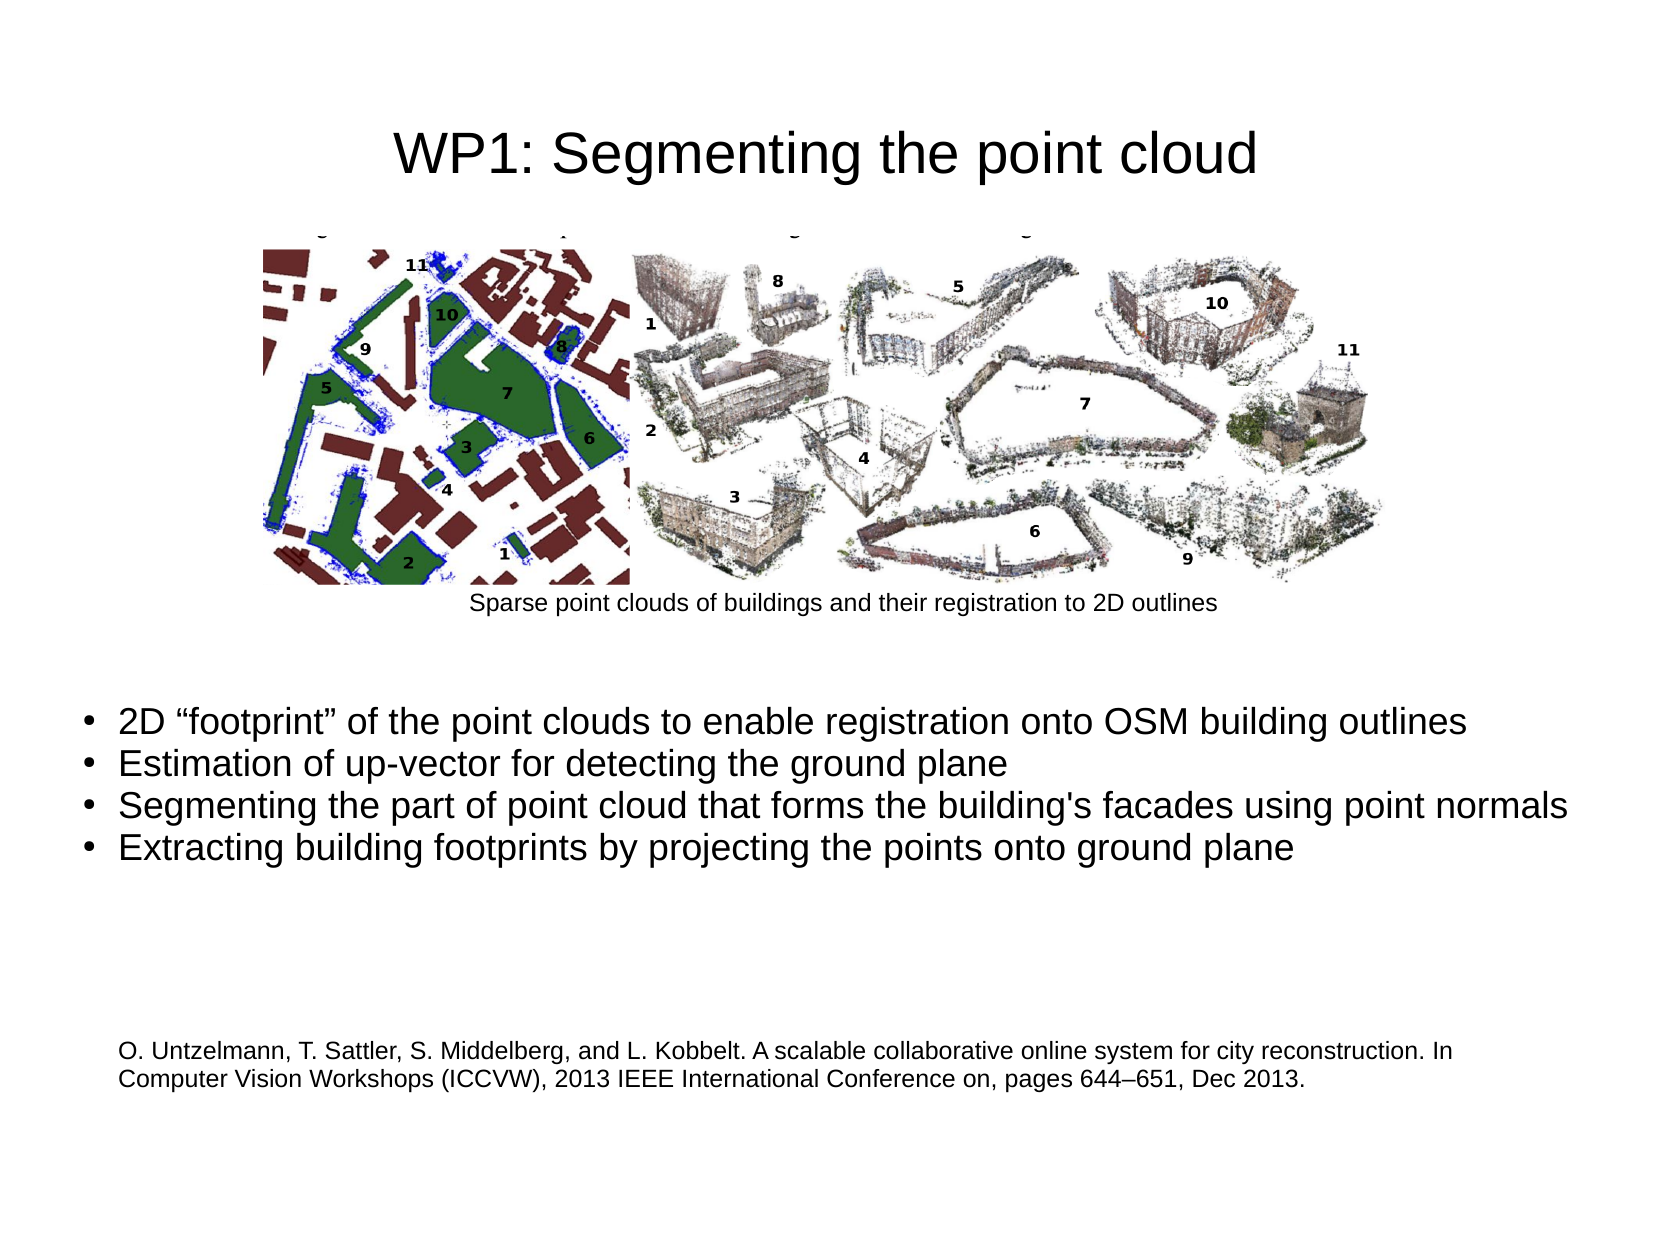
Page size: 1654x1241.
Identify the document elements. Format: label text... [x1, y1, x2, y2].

title WP1: Segmenting the point cloud [82, 49, 1571, 257]
picture [248, 236, 1394, 591]
subtitle Sparse point clouds of buildings and their registration to 2D outlines 2D “footprint” of the point clouds to enable registration onto OSM building outlines Estimation of up-vector for detecting the ground plane Segmenting the part of point cloud that forms the building's facades using point normals Extracting building footprints by projecting the points onto ground plane O. Untzelmann, T. Sattler, S. Middelberg, and L. Kobbelt. A scalable collaborative online system for city reconstruction. In Computer Vision Workshops (ICCVW), 2013 IEEE International Conference on, pages 644–651, Dec 2013. [82, 290, 1571, 1182]
